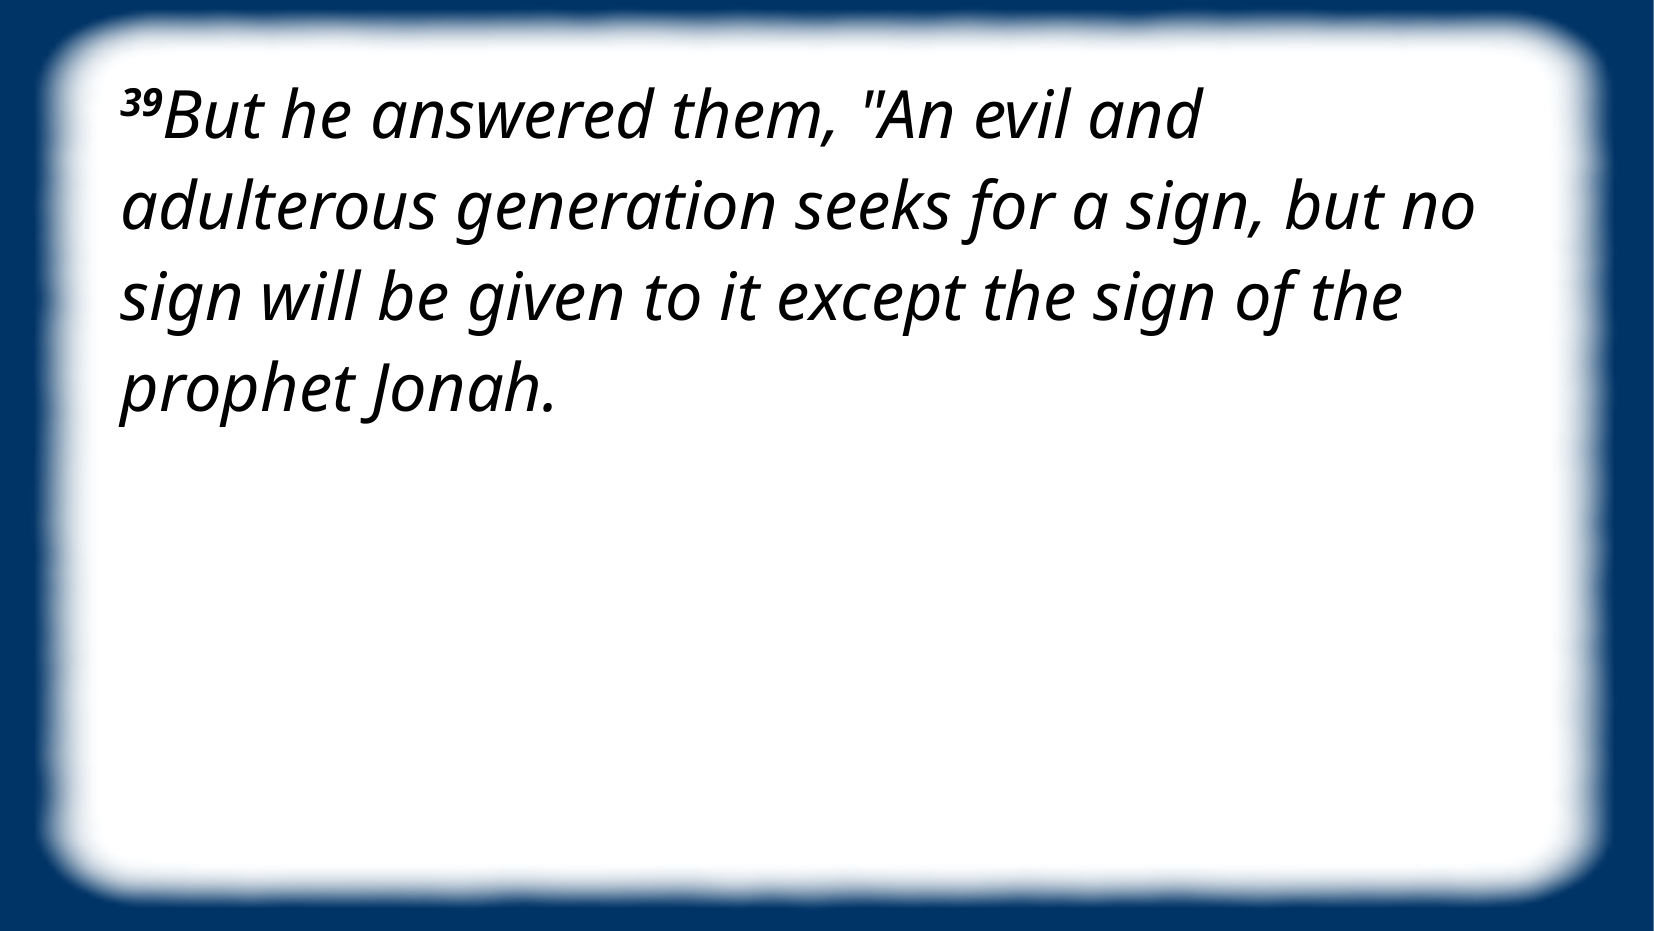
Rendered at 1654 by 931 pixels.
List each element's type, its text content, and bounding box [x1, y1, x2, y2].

text_box 39But he answered them, "An evil and adulterous generation seeks for a sign, but no sign will be given to it except the sign of the prophet Jonah. [105, 60, 1546, 430]
picture [0, 0, 1654, 931]
